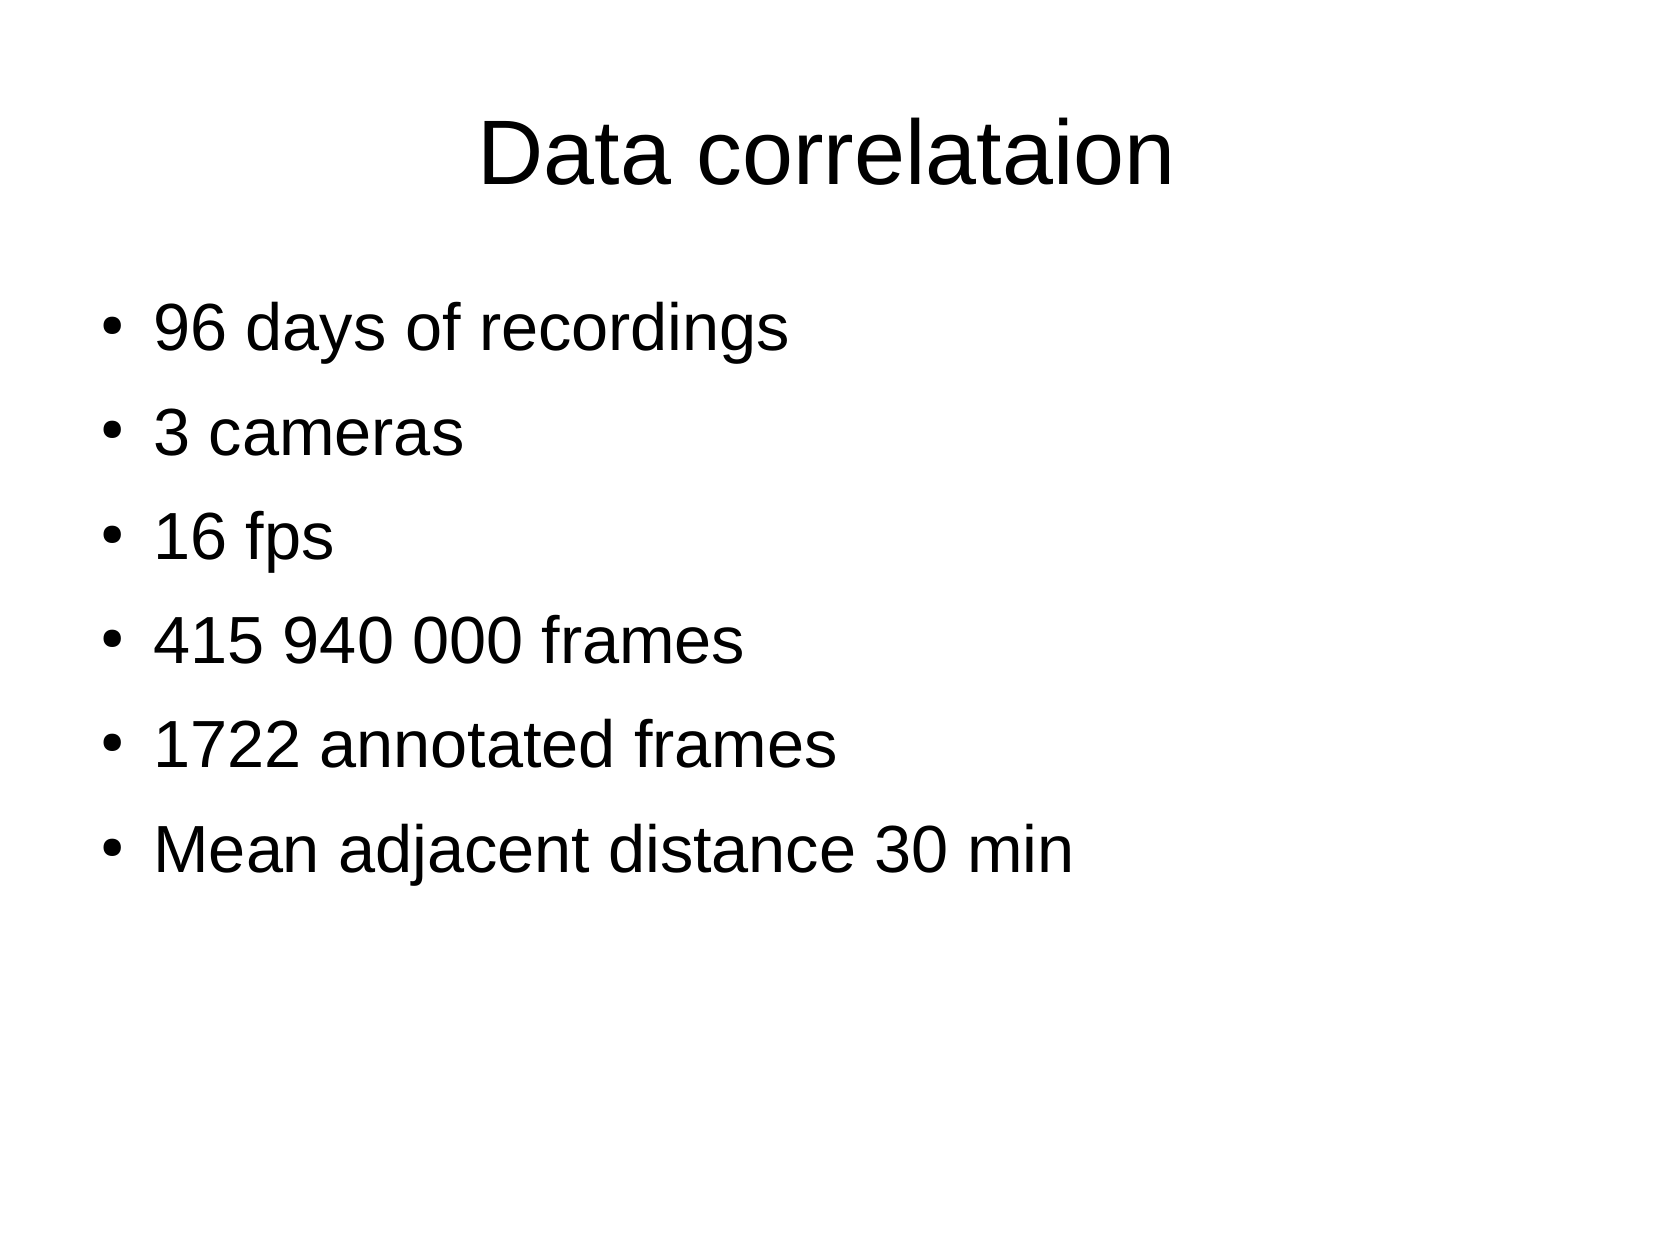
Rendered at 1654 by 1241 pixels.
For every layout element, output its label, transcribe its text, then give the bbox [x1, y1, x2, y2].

list 96 days of recordings 3 cameras 16 fps 415 940 000 frames 1722 annotated frames Mean adjacent distance 30 min [82, 290, 1571, 1010]
title Data correlataion [82, 49, 1571, 257]
